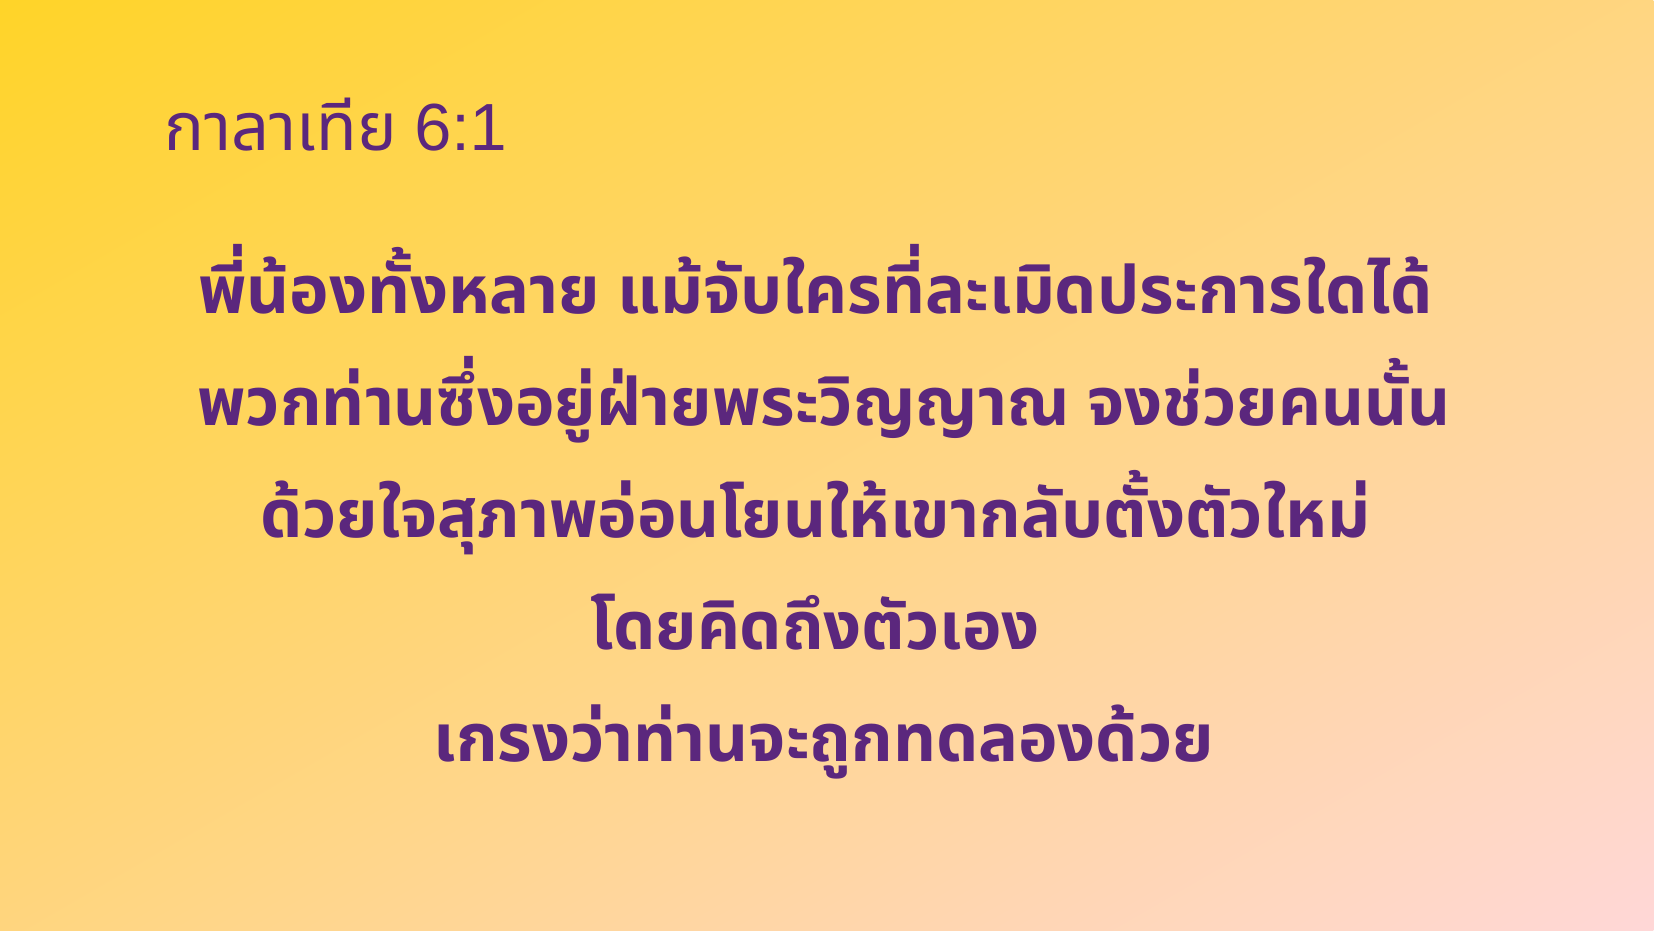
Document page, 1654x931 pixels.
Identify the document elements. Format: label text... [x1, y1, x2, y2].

text_box พี่น้องทั้งหลาย แม้จับใครที่ละเมิดประการใดได้ พวกท่านซึ่งอยู่ฝ่ายพระวิญญาณ จงช่วยคนนั้น ด้วยใจสุภาพอ่อนโยนให้เขากลับตั้งตัวใหม่ โดยคิดถึงตัวเอง เกรงว่าท่านจะถูกทดลองด้วย [92, 246, 1556, 808]
text_box กาลาเทีย 6:1 [150, 82, 1538, 246]
